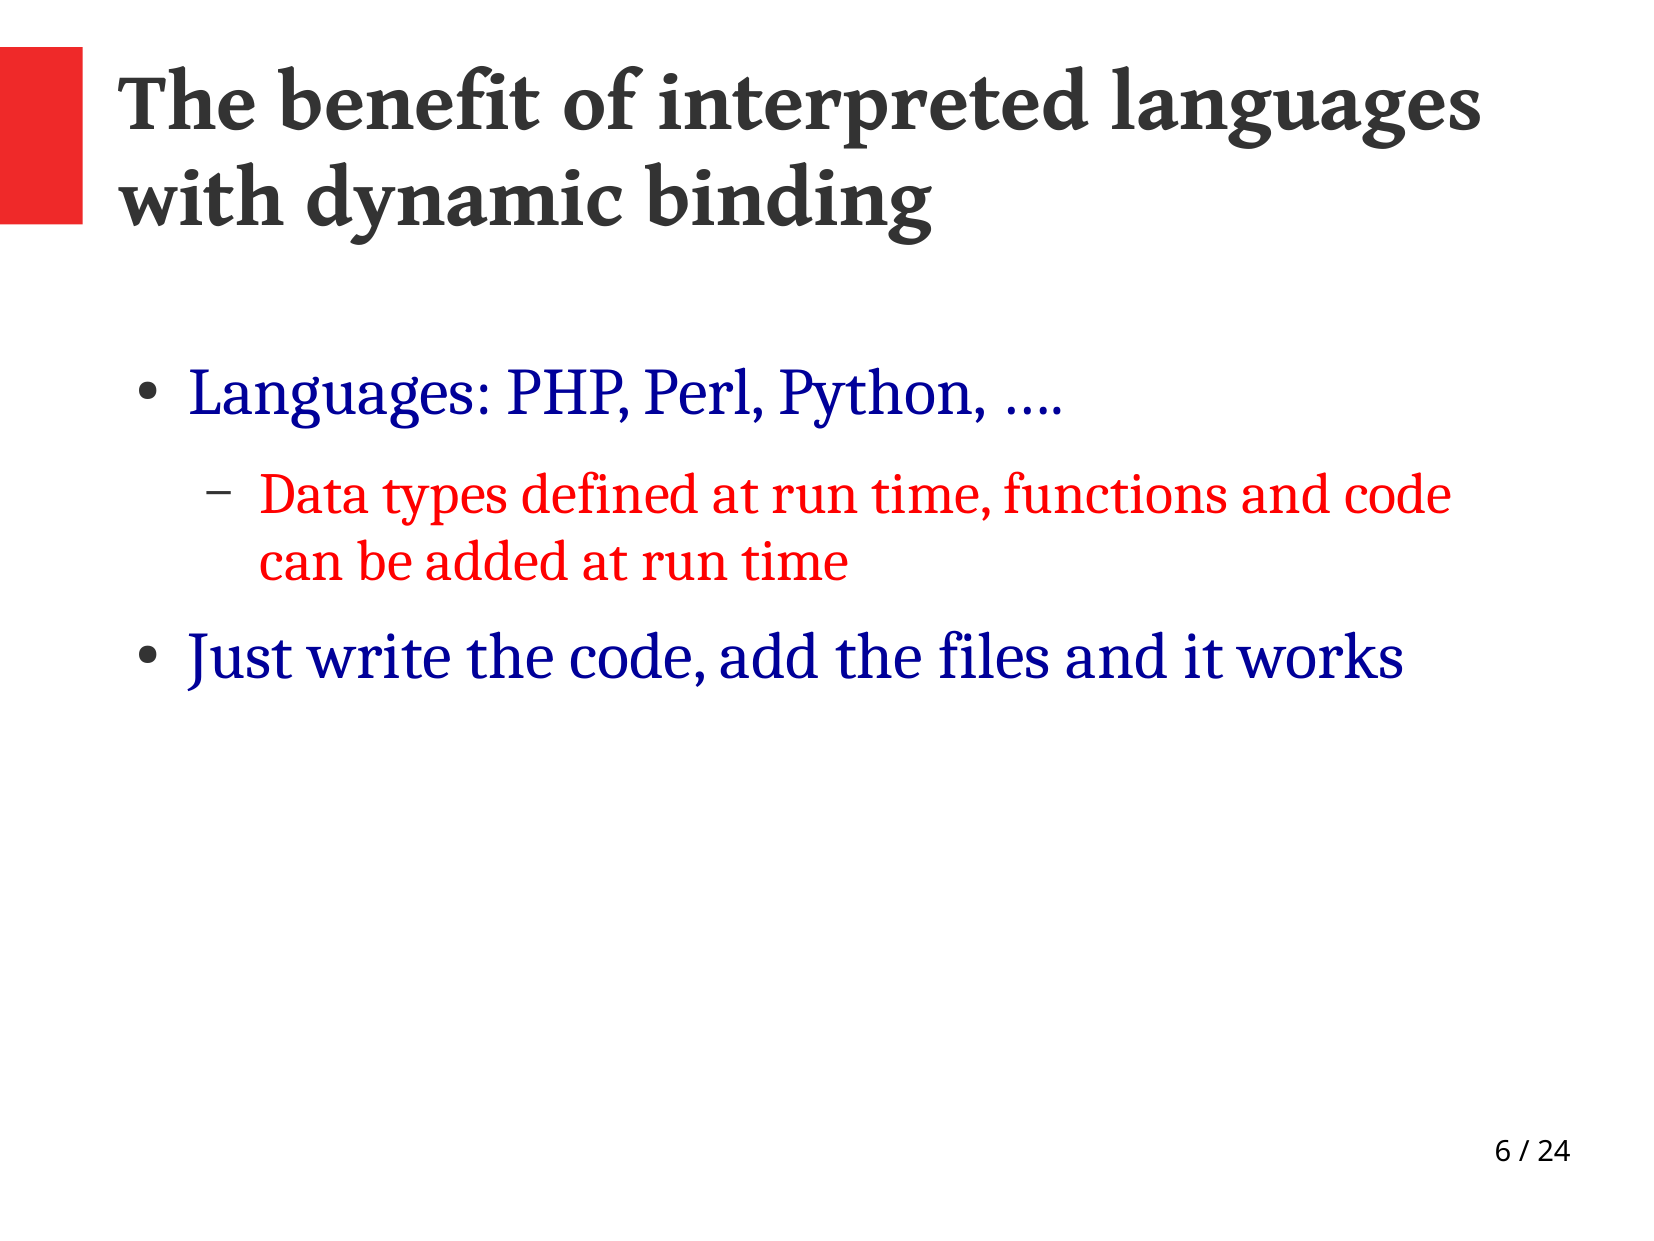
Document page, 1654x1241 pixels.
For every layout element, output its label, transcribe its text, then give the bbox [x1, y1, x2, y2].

title The benefit of interpreted languages with dynamic binding [118, 49, 1571, 257]
list Languages: PHP, Perl, Python, …. Data types defined at run time, functions and code can be added at run time Just write the code, add the files and it works [118, 354, 1536, 1074]
